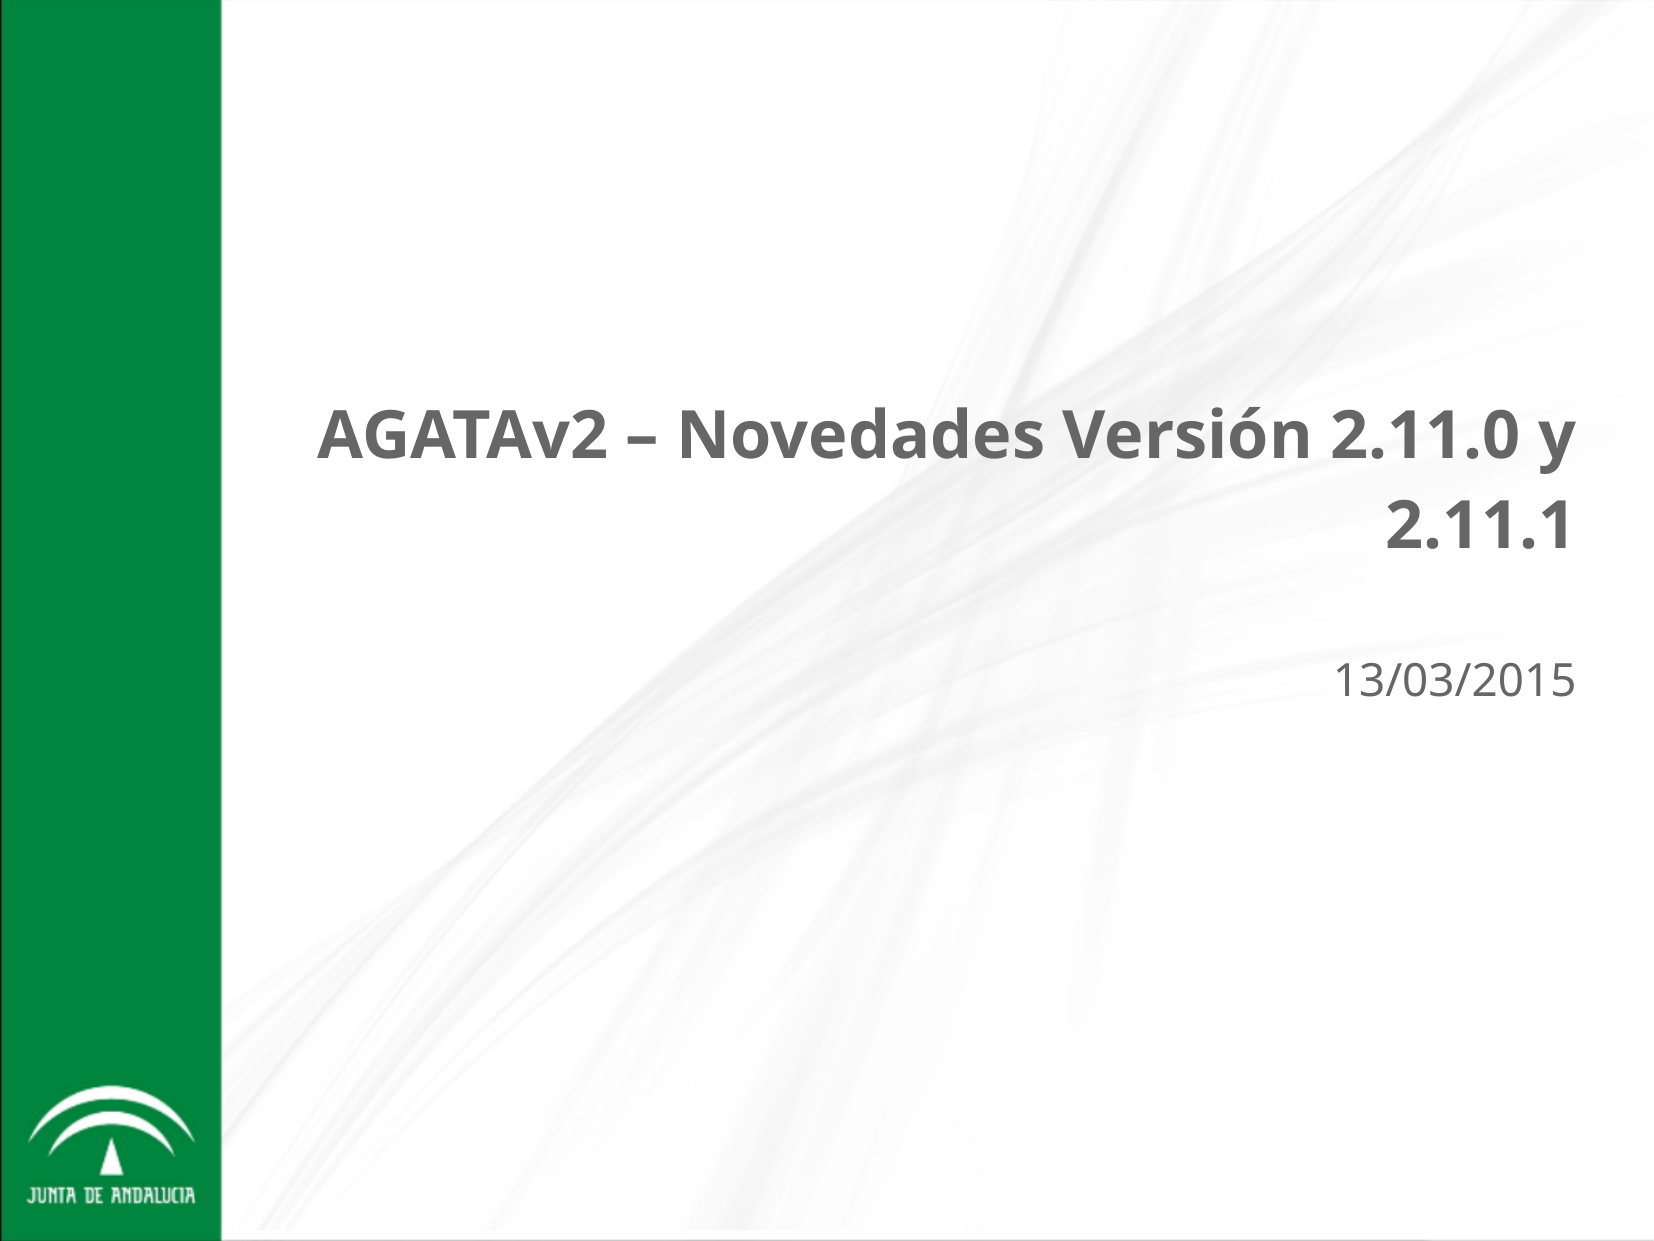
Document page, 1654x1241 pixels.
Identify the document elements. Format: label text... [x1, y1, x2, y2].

picture [0, 0, 1654, 1241]
subtitle AGATAv2 – Novedades Versión 2.11.0 y 2.11.1 13/03/2015 [259, 37, 1577, 1123]
